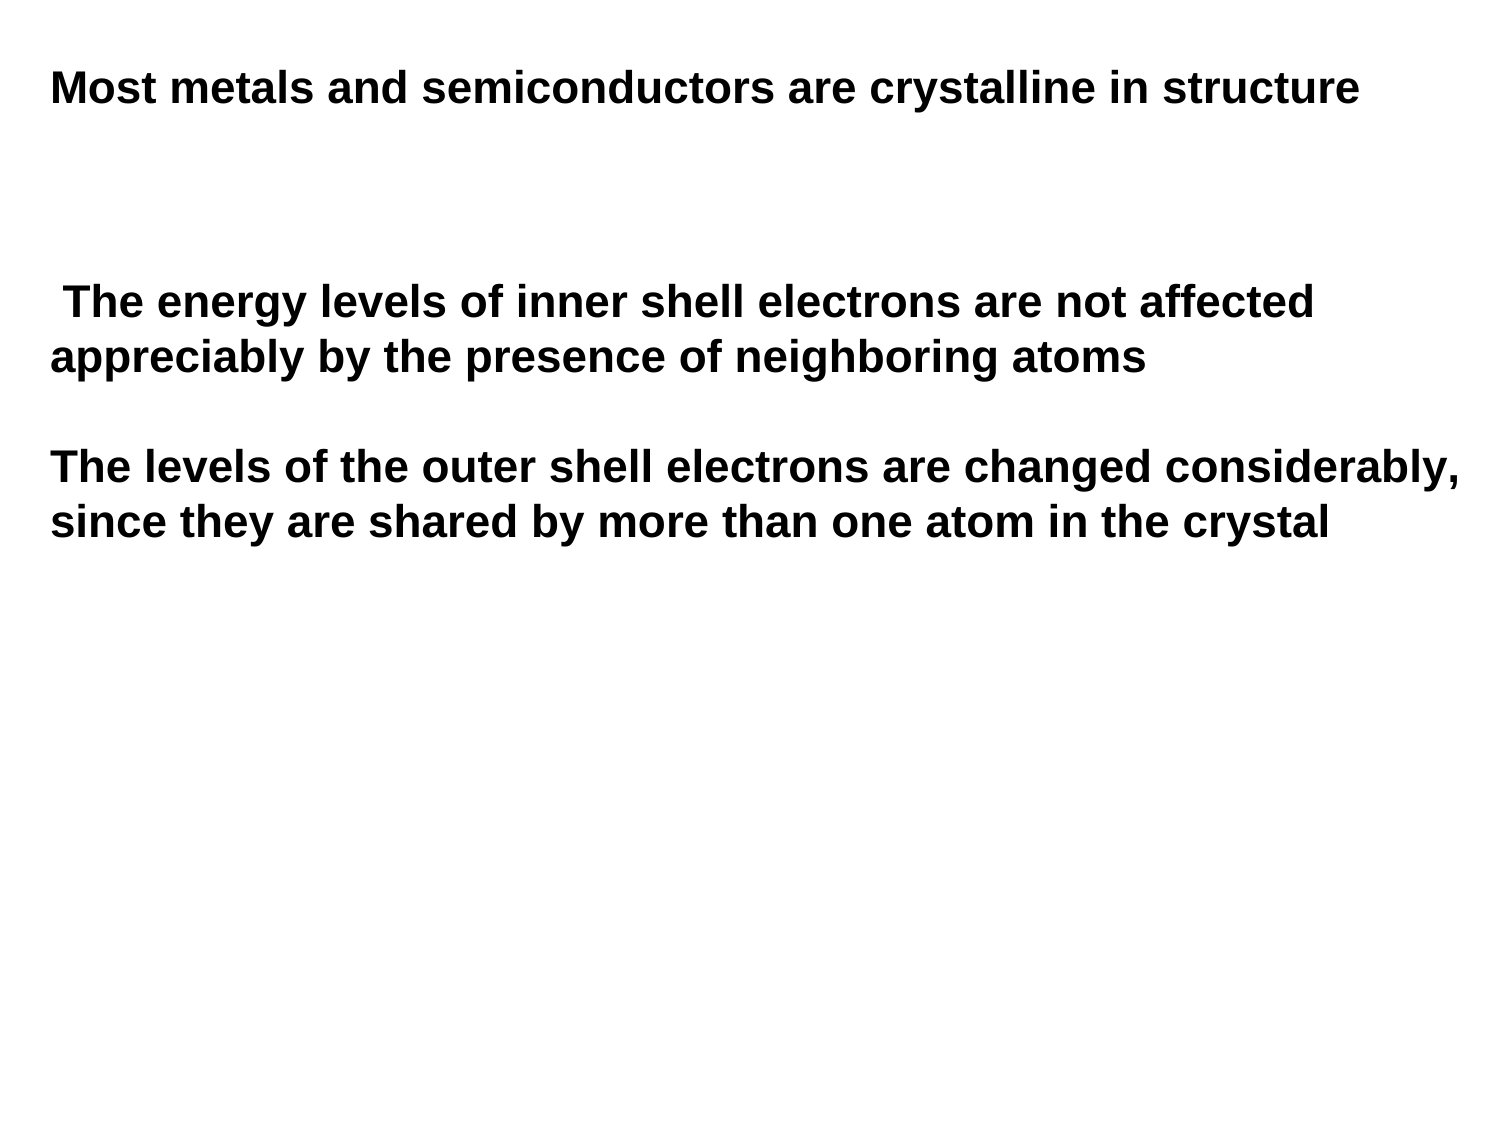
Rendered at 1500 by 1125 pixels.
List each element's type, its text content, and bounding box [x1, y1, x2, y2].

text_box Most metals and semiconductors are crystalline in structure [49, 50, 1500, 113]
text_box The energy levels of inner shell electrons are not affected appreciably by the presence of neighboring atoms The levels of the outer shell electrons are changed considerably, since they are shared by more than one atom in the crystal [49, 263, 1500, 547]
